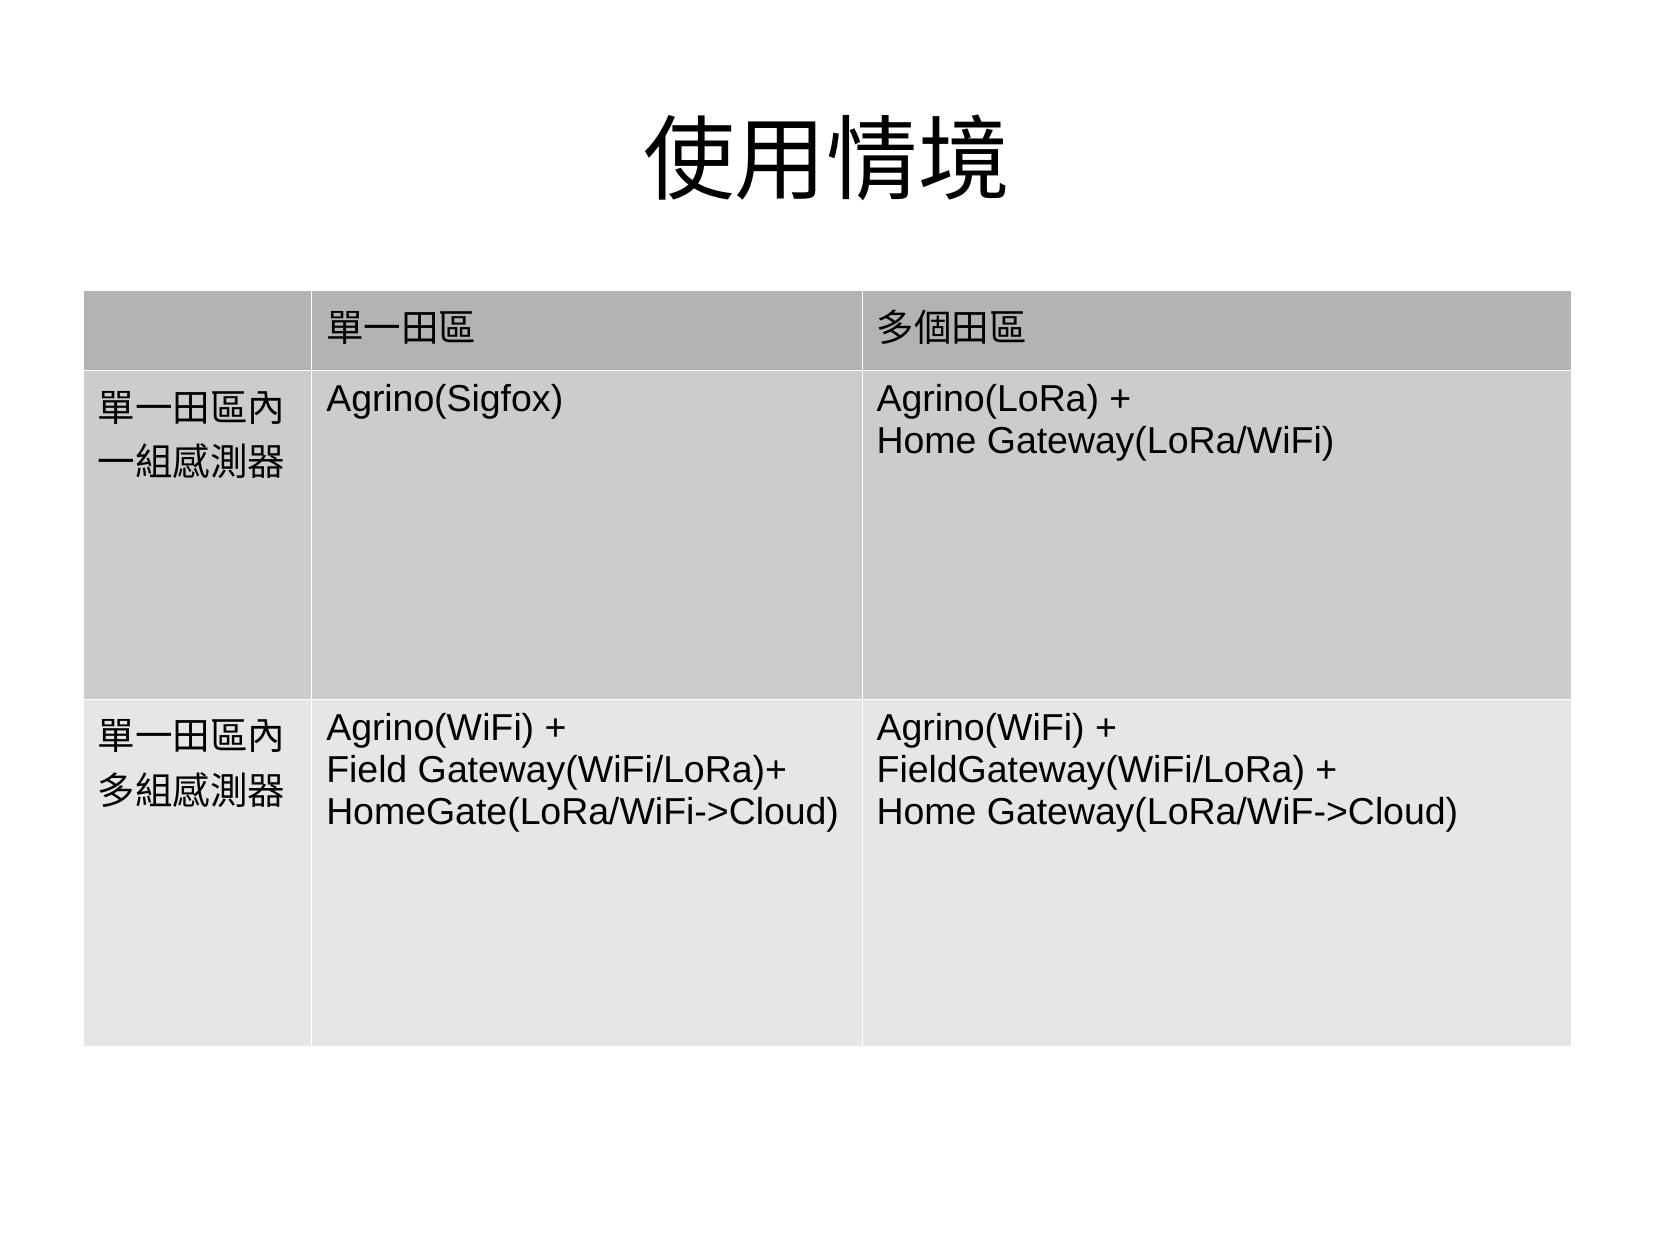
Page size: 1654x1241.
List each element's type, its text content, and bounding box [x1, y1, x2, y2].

title 使用情境 [82, 49, 1571, 257]
table_header 多個田區 [863, 291, 1571, 370]
table_cell Agrino(WiFi) + Field Gateway(WiFi/LoRa)+ HomeGate(LoRa/WiFi->Cloud) [312, 700, 862, 1046]
table_cell Agrino(WiFi) + FieldGateway(WiFi/LoRa) + Home Gateway(LoRa/WiF->Cloud) [863, 700, 1571, 1046]
table_header 單一田區 [312, 291, 862, 370]
table_cell Agrino(Sigfox) [312, 371, 862, 699]
table_cell 單一田區內 多組感測器 [84, 700, 311, 1046]
table_header [84, 291, 311, 370]
table_cell 單一田區內 一組感測器 [84, 371, 311, 699]
table_cell Agrino(LoRa) + Home Gateway(LoRa/WiFi) [863, 371, 1571, 699]
